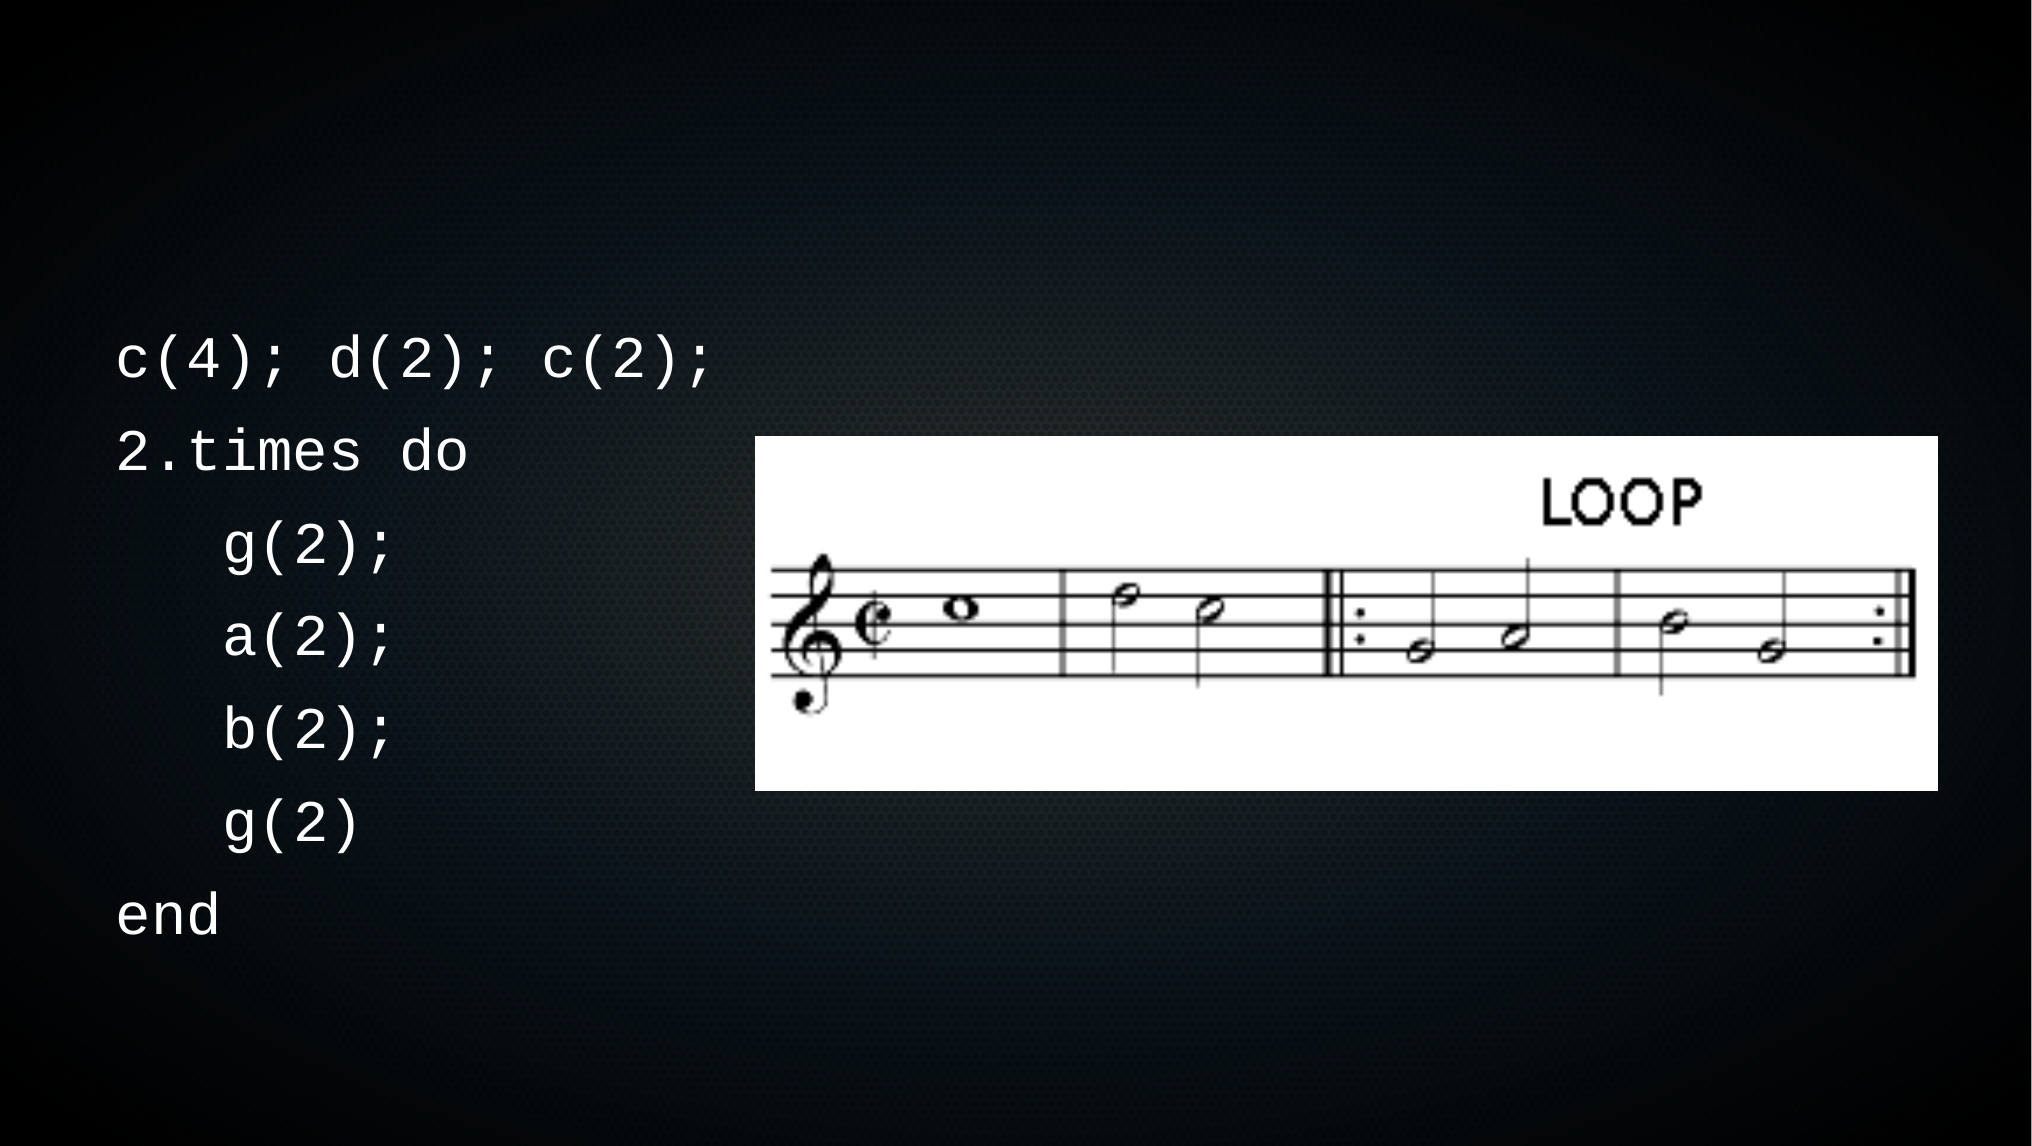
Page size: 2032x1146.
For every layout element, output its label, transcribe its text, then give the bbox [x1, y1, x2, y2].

list c(4); d(2); c(2); 2.times do g(2); a(2); b(2); g(2) end [115, 328, 794, 955]
picture [0, 0, 2032, 1146]
